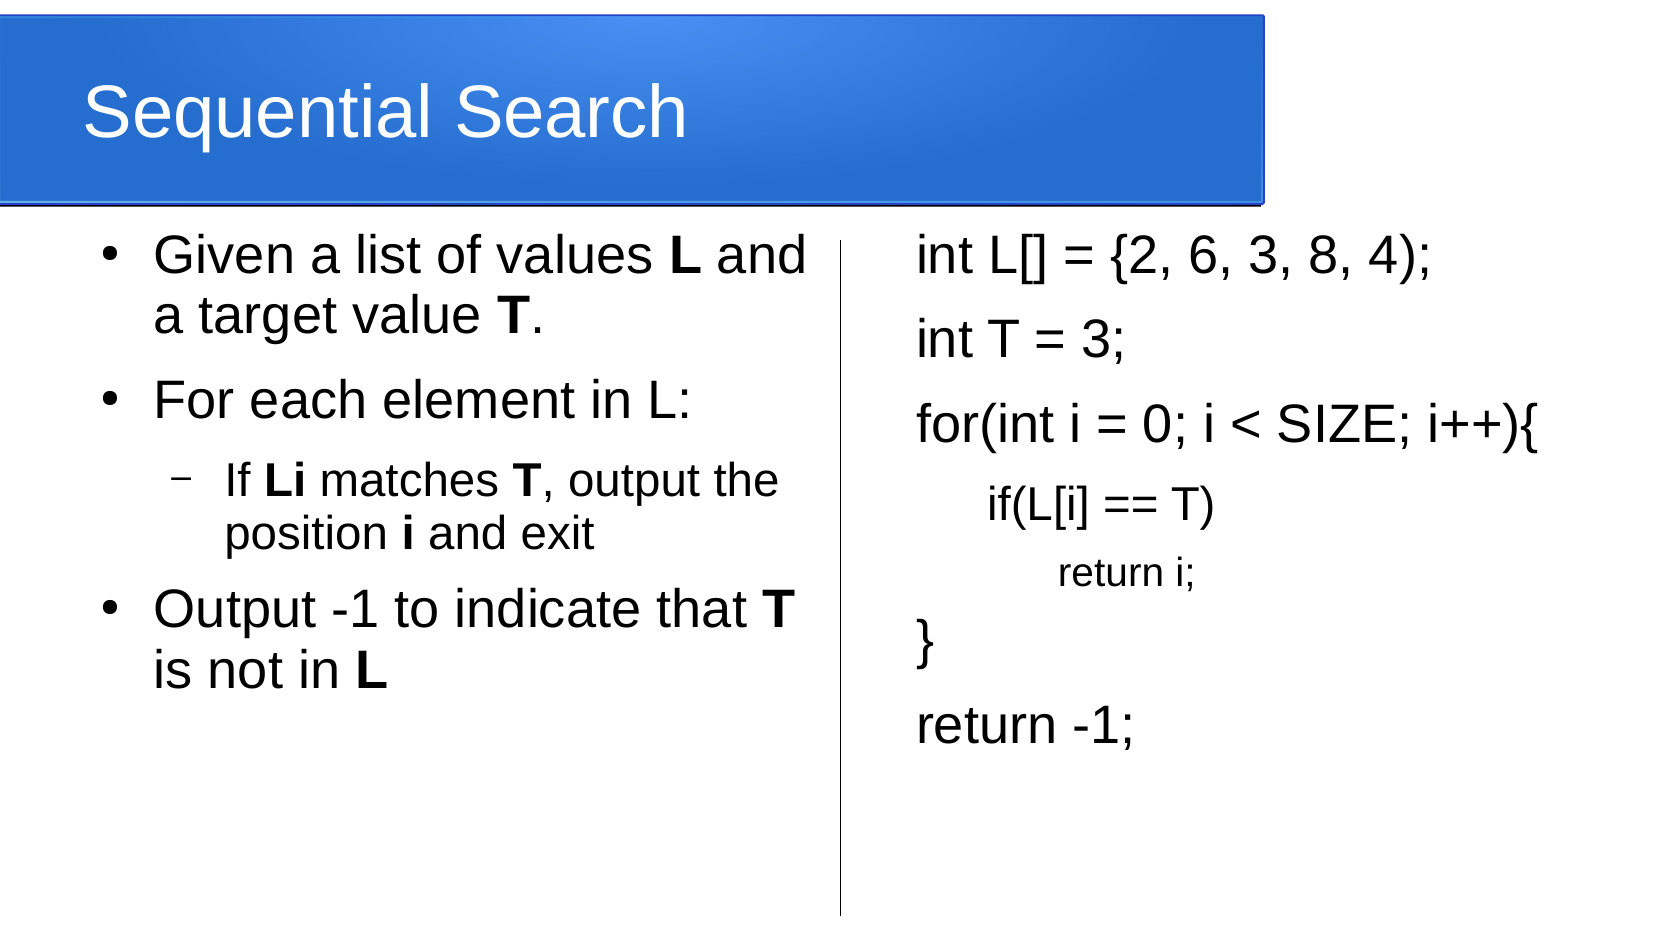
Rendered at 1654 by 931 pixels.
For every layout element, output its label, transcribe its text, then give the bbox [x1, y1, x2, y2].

title Sequential Search [82, 35, 1235, 189]
list Given a list of values L and a target value T. For each element in L: If Li matches T, output the position i and exit Output -1 to indicate that T is not in L [82, 224, 809, 764]
list int L[] = {2, 6, 3, 8, 4); int T = 3; for(int i = 0; i < SIZE; i++){ if(L[i] == T) return i; } return -1; [845, 224, 1572, 764]
